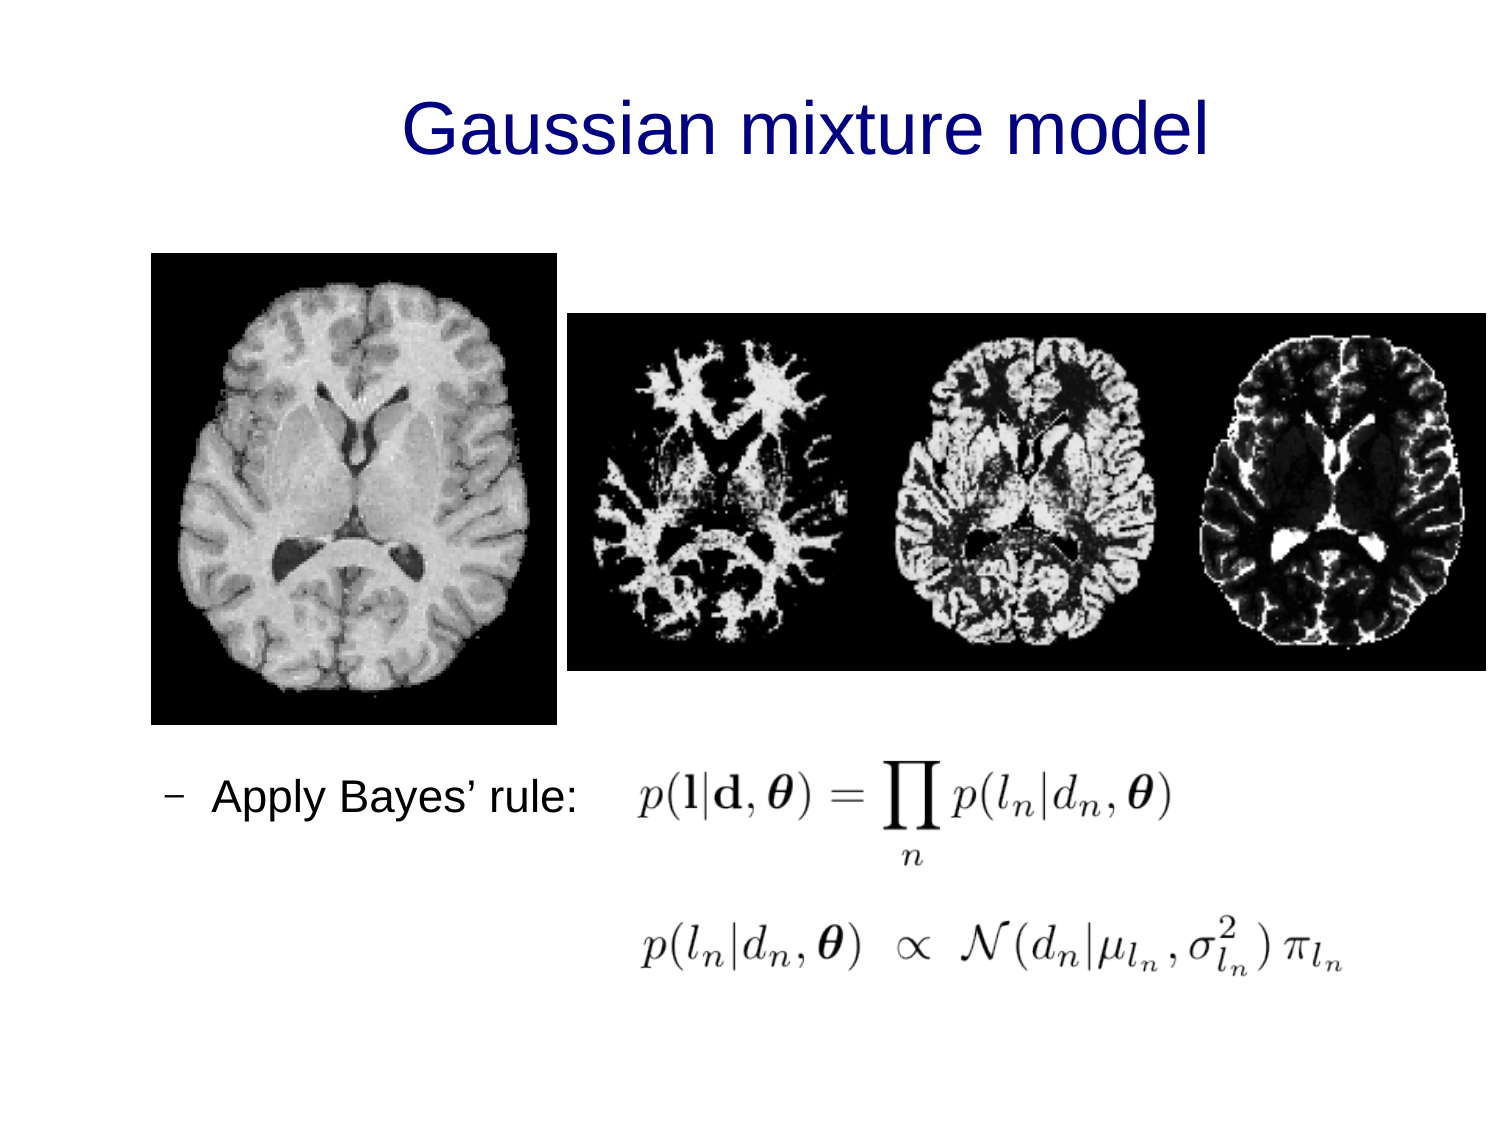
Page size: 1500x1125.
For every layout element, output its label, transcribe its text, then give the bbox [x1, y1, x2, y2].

picture [567, 313, 1486, 671]
text_box Apply Bayes’ rule: [74, 758, 1388, 1034]
picture [624, 750, 1185, 875]
picture [151, 253, 557, 725]
picture [609, 896, 1363, 995]
title Gaussian mixture model [149, 65, 1463, 179]
